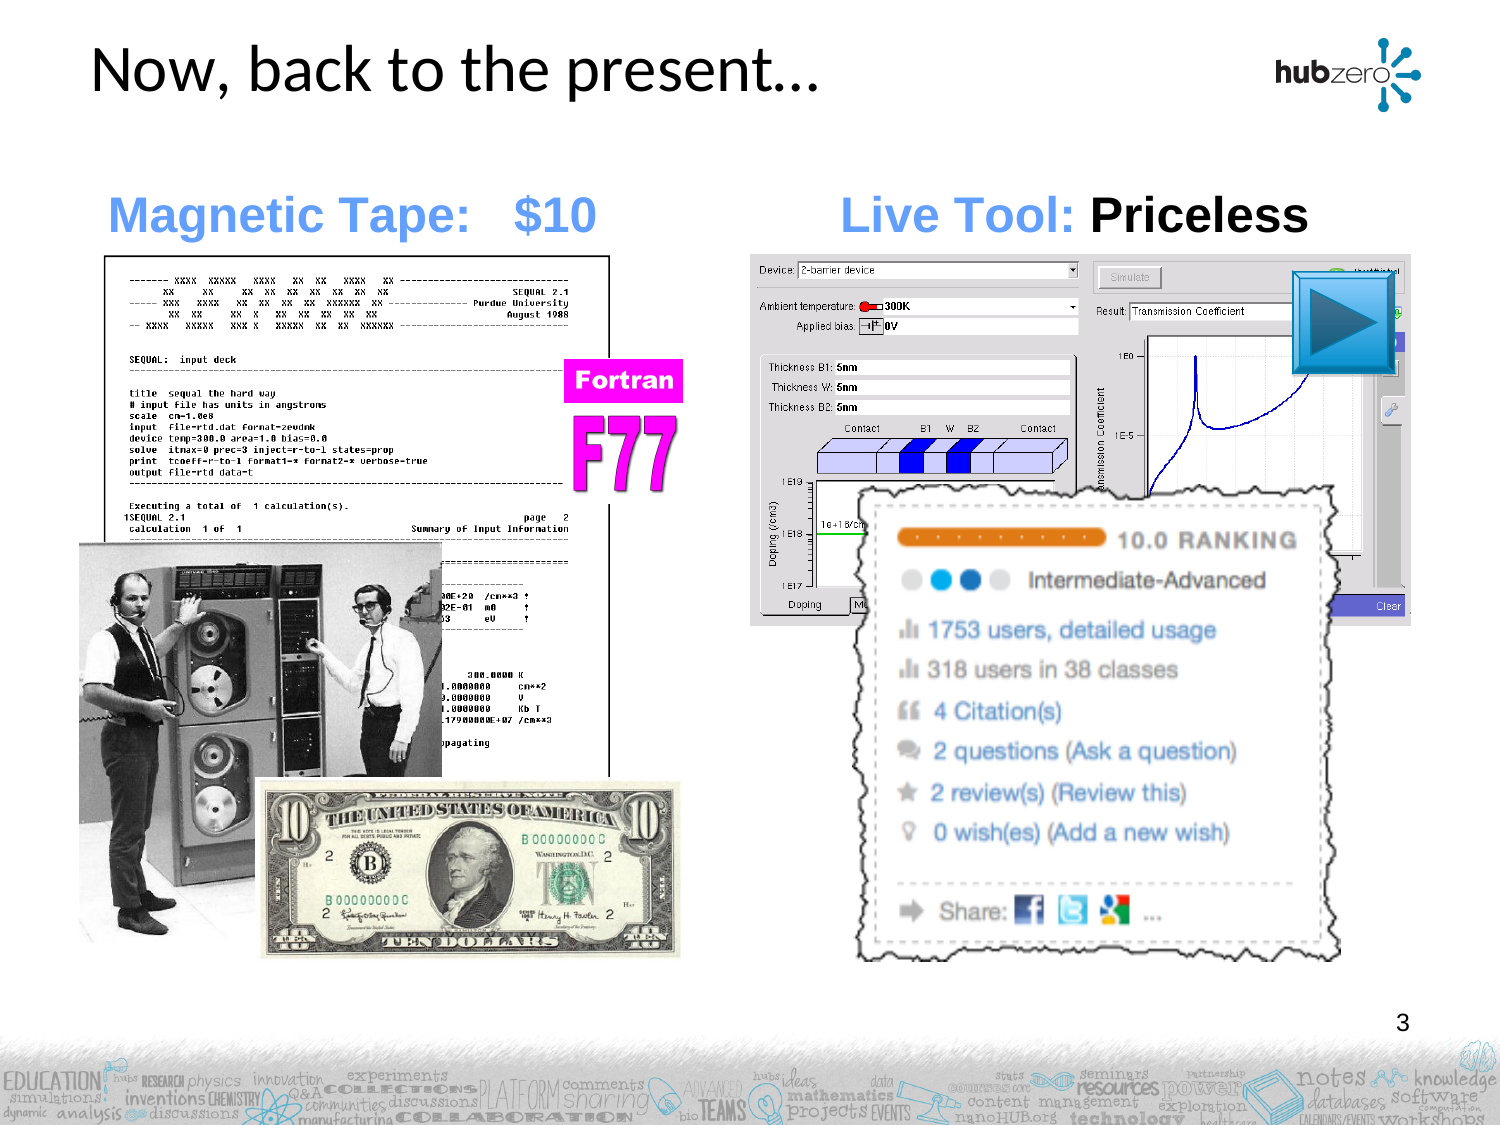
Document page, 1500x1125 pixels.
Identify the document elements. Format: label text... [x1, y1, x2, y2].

picture [564, 359, 684, 503]
text_box Priceless [1075, 174, 1325, 251]
text_box Magnetic Tape: [93, 174, 487, 251]
picture [79, 275, 684, 962]
text_box Live Tool: [825, 174, 1075, 251]
picture [0, 1034, 1500, 1125]
text_box <number> [1074, 991, 1426, 1052]
text_box [1295, 271, 1395, 373]
picture [1272, 35, 1424, 115]
text_box $10 [499, 174, 613, 251]
text_box Now, back to the present… [75, 12, 1249, 118]
picture [750, 254, 1411, 962]
